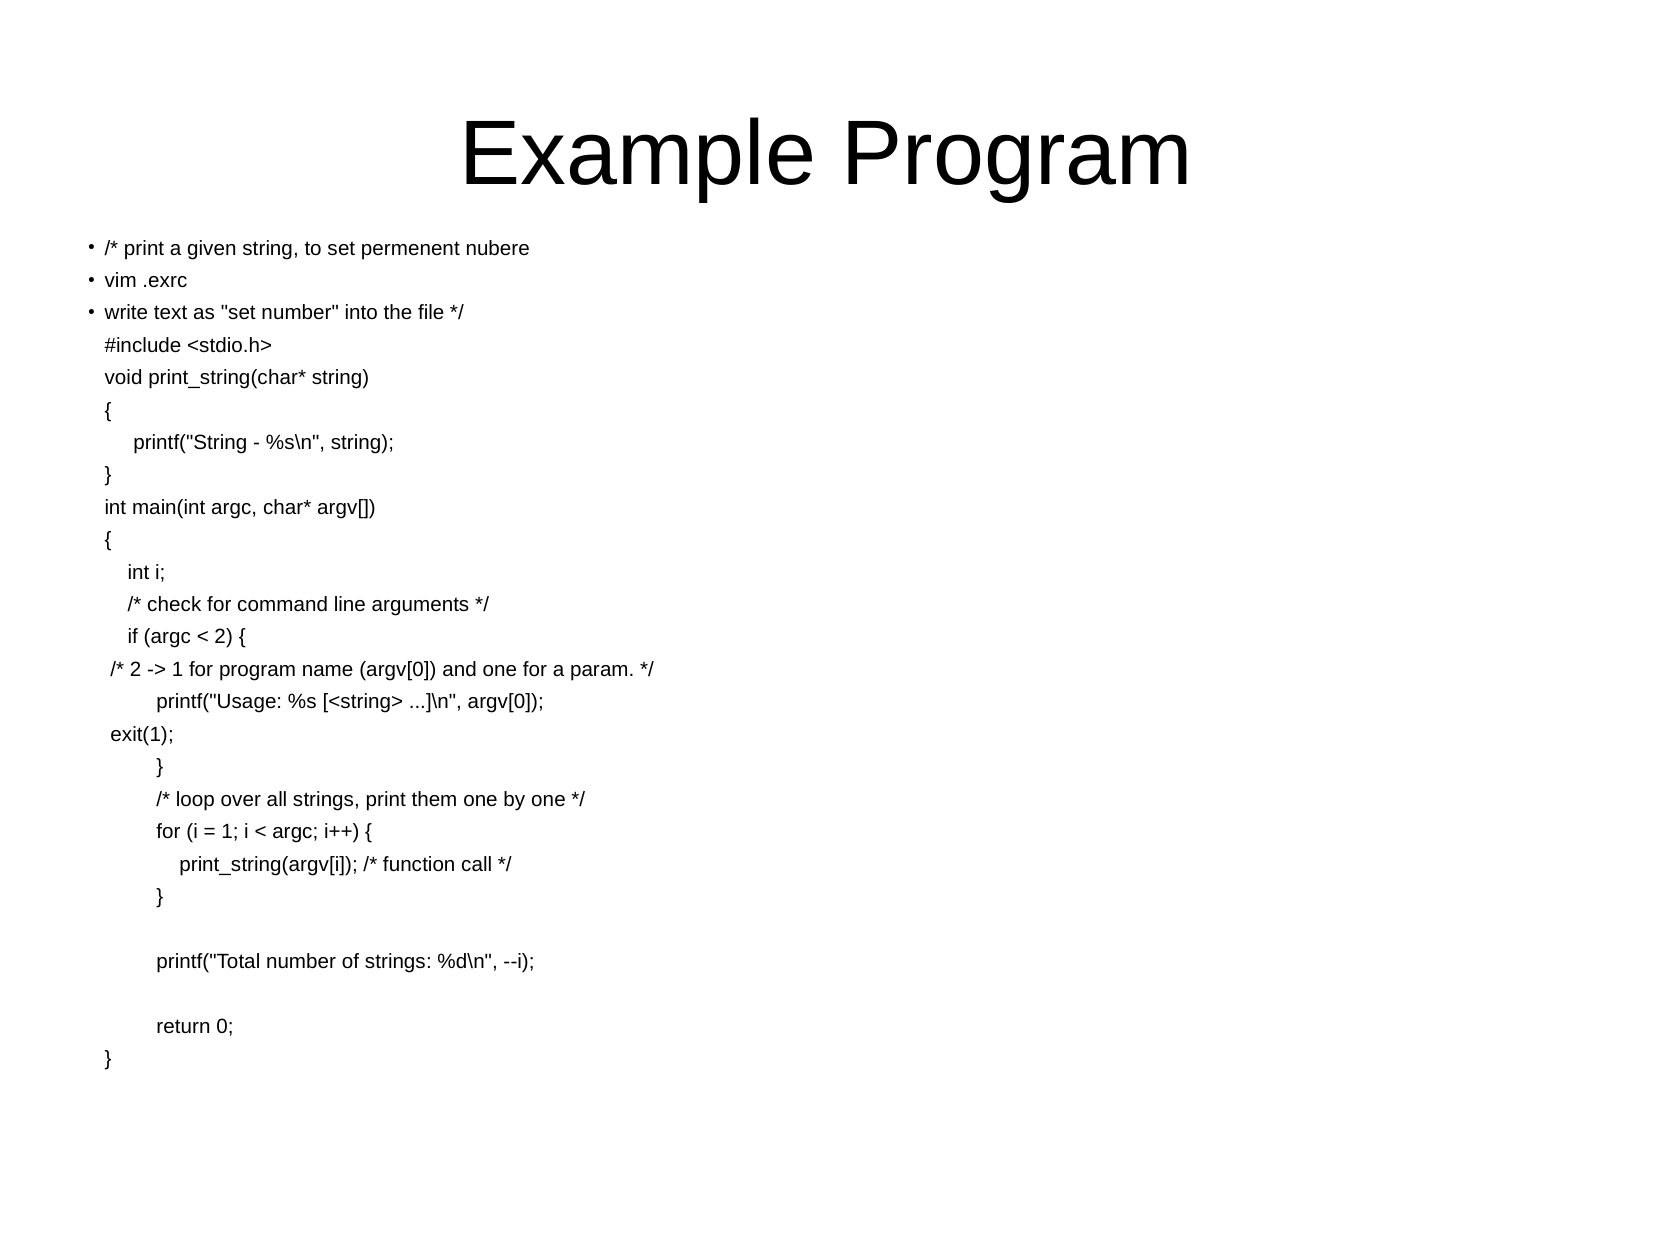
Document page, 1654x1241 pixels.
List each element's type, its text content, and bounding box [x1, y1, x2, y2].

title Example Program [82, 49, 1571, 257]
list /* print a given string, to set permenent nubere vim .exrc write text as "set number" into the file */ #include <stdio.h> void print_string(char* string) { printf("String - %s\n", string); } int main(int argc, char* argv[]) { int i; /* check for command line arguments */ if (argc < 2) { /* 2 -> 1 for program name (argv[0]) and one for a param. */ printf("Usage: %s [<string> ...]\n", argv[0]); exit(1); } /* loop over all strings, print them one by one */ for (i = 1; i < argc; i++) { print_string(argv[i]); /* function call */ } printf("Total number of strings: %d\n", --i); return 0; } [82, 236, 1538, 1075]
